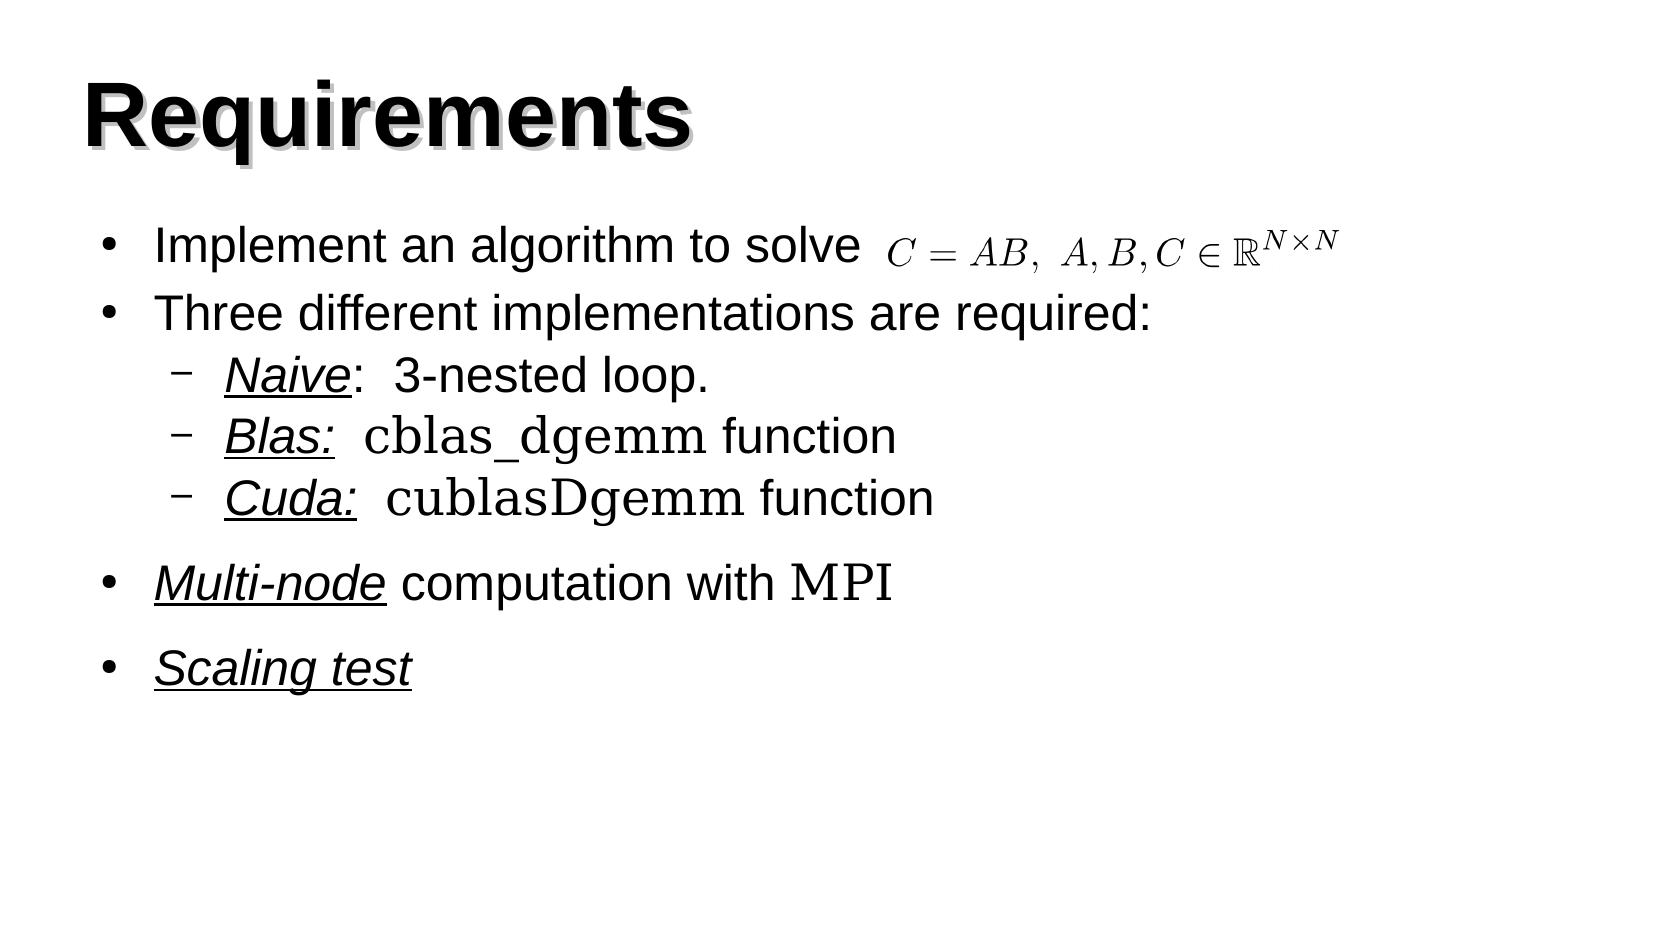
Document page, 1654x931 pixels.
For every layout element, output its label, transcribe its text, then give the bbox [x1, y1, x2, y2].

chart [722, 412, 931, 441]
picture [888, 230, 1339, 273]
list Implement an algorithm to solve Three different implementations are required: Naive: 3-nested loop. Blas: cblas_dgemm function Cuda: cublasDgemm function Multi-node computation with MPI Scaling test [82, 217, 1571, 758]
title Requirements [82, 37, 1571, 193]
